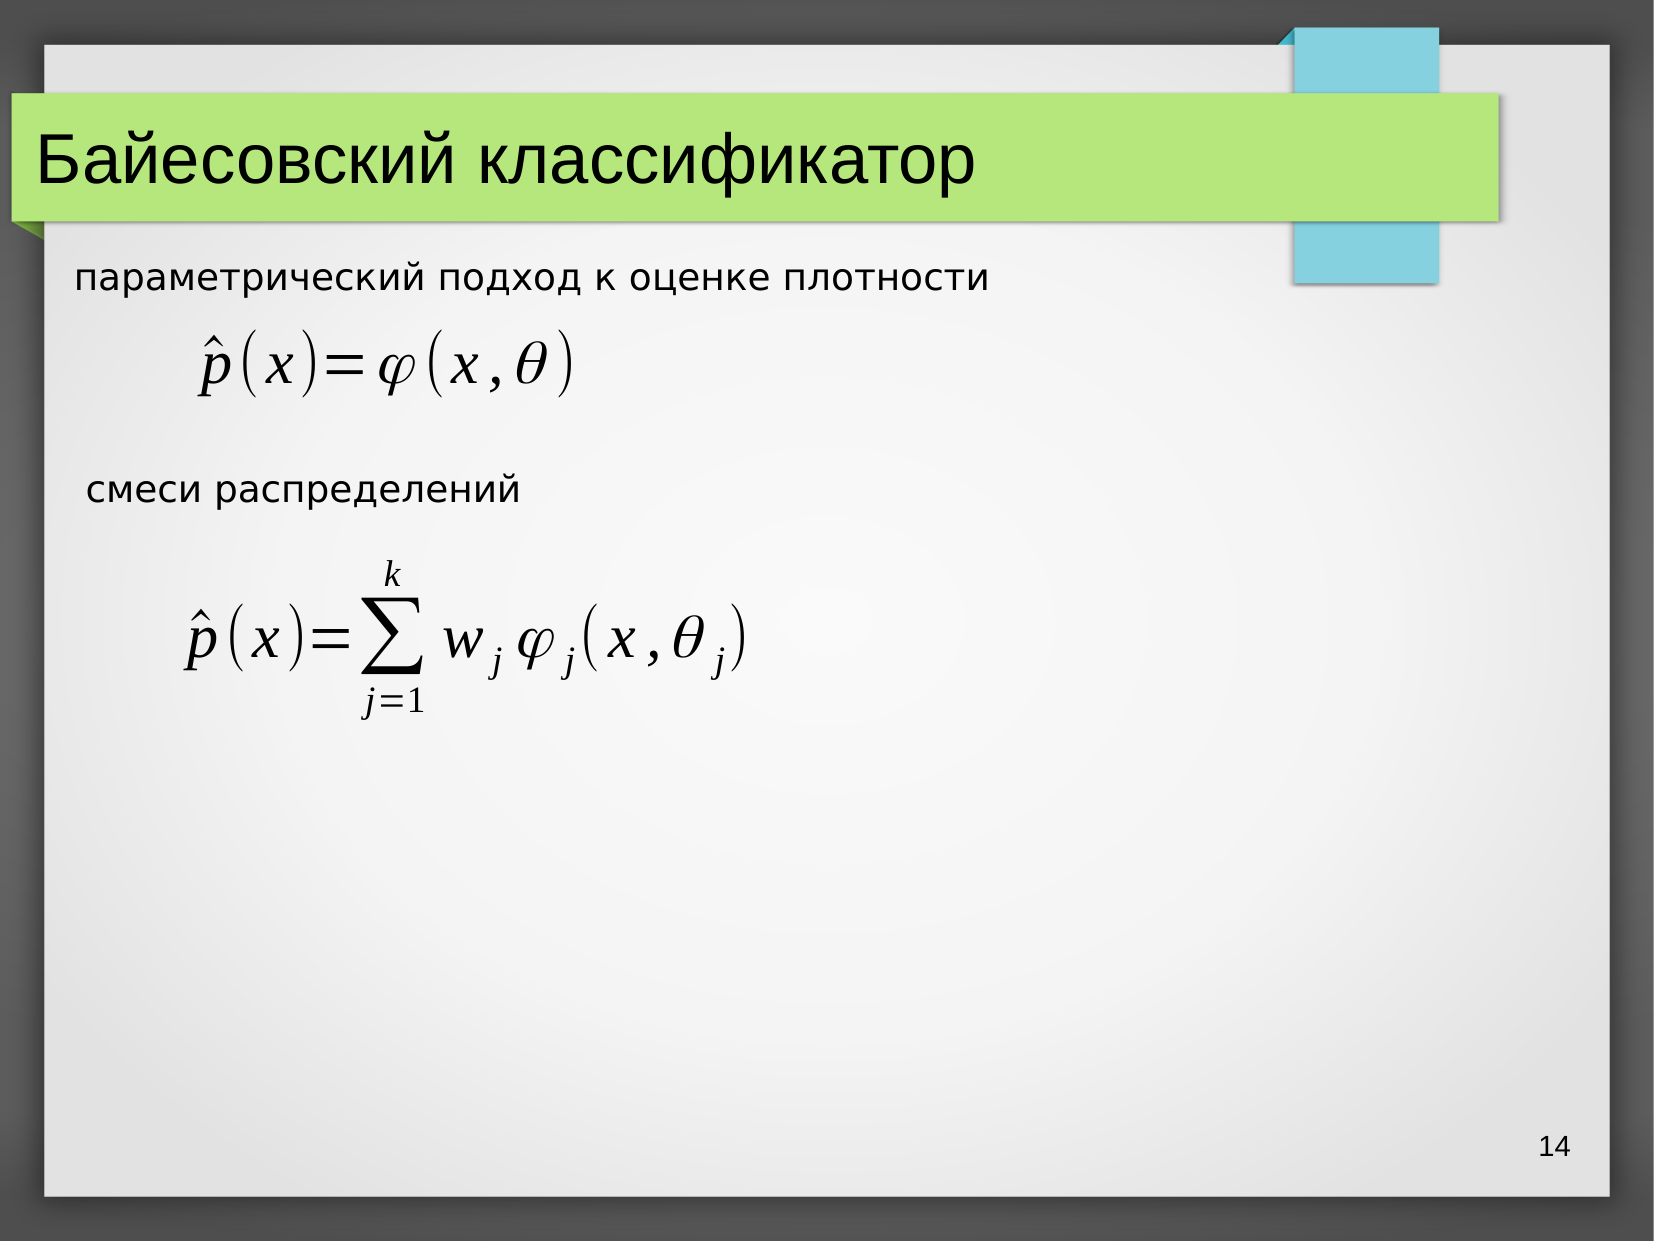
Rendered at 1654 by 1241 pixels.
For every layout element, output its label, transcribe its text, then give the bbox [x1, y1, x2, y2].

picture [0, 0, 1654, 1241]
text_box параметрический подход к оценке плотности [59, 248, 1146, 319]
text_box смеси распределений [70, 460, 579, 532]
chart [188, 326, 582, 402]
chart [175, 552, 756, 721]
title Байесовский классификатор [35, 118, 1489, 199]
